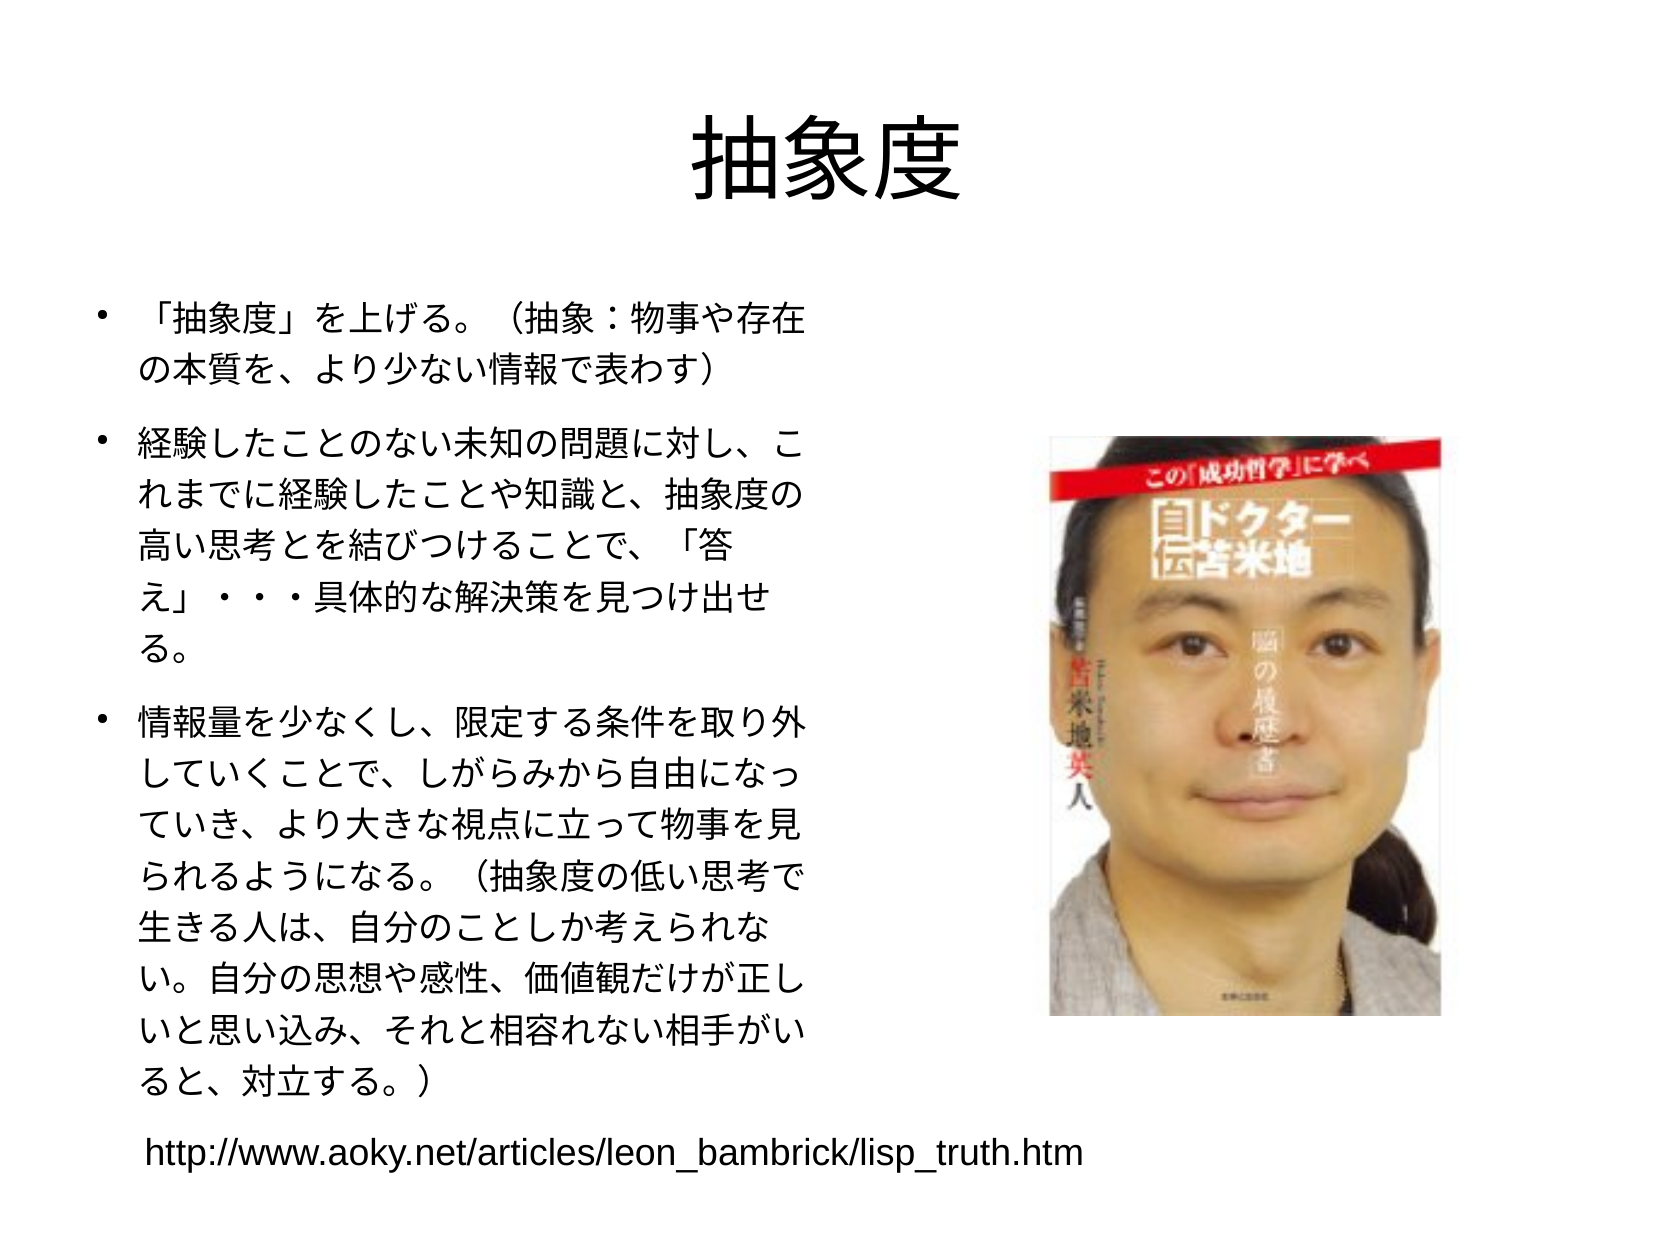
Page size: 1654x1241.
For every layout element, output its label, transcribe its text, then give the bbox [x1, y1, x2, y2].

text_box http://www.aoky.net/articles/leon_bambrick/lisp_truth.htm [129, 1124, 1100, 1182]
picture [956, 436, 1536, 1016]
list 「抽象度」を上げる。（抽象：物事や存在の本質を、より少ない情報で表わす） 経験したことのない未知の問題に対し、これまでに経験したことや知識と、抽象度の高い思考とを結びつけることで、「答え」・・・具体的な解決策を見つけ出せる。 情報量を少なくし、限定する条件を取り外していくことで、しがらみから自由になっていき、より大きな視点に立って物事を見られるようになる。（抽象度の低い思考で生きる人は、自分のことしか考えられない。自分の思想や感性、価値観だけが正しいと思い込み、それと相容れない相手がいると、対立する。） [82, 290, 827, 1111]
title 抽象度 [82, 49, 1571, 257]
